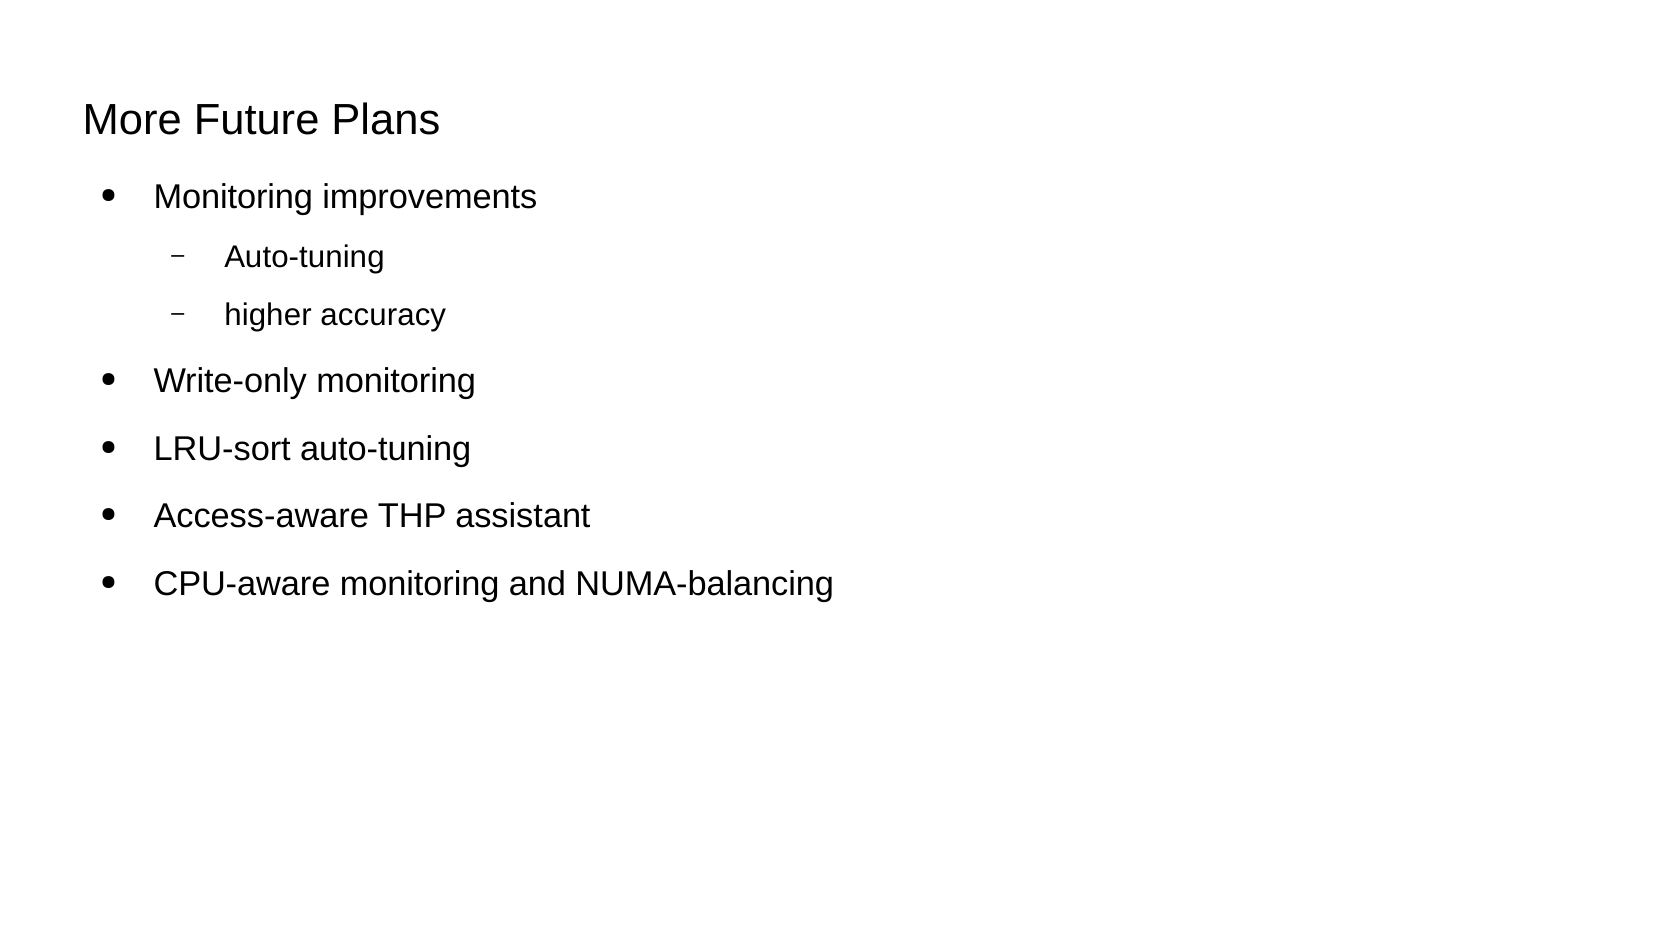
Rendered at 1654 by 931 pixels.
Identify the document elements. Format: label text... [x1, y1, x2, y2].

title More Future Plans [82, 81, 1571, 157]
list Monitoring improvements Auto-tuning higher accuracy Write-only monitoring LRU-sort auto-tuning Access-aware THP assistant CPU-aware monitoring and NUMA-balancing [82, 177, 1571, 833]
